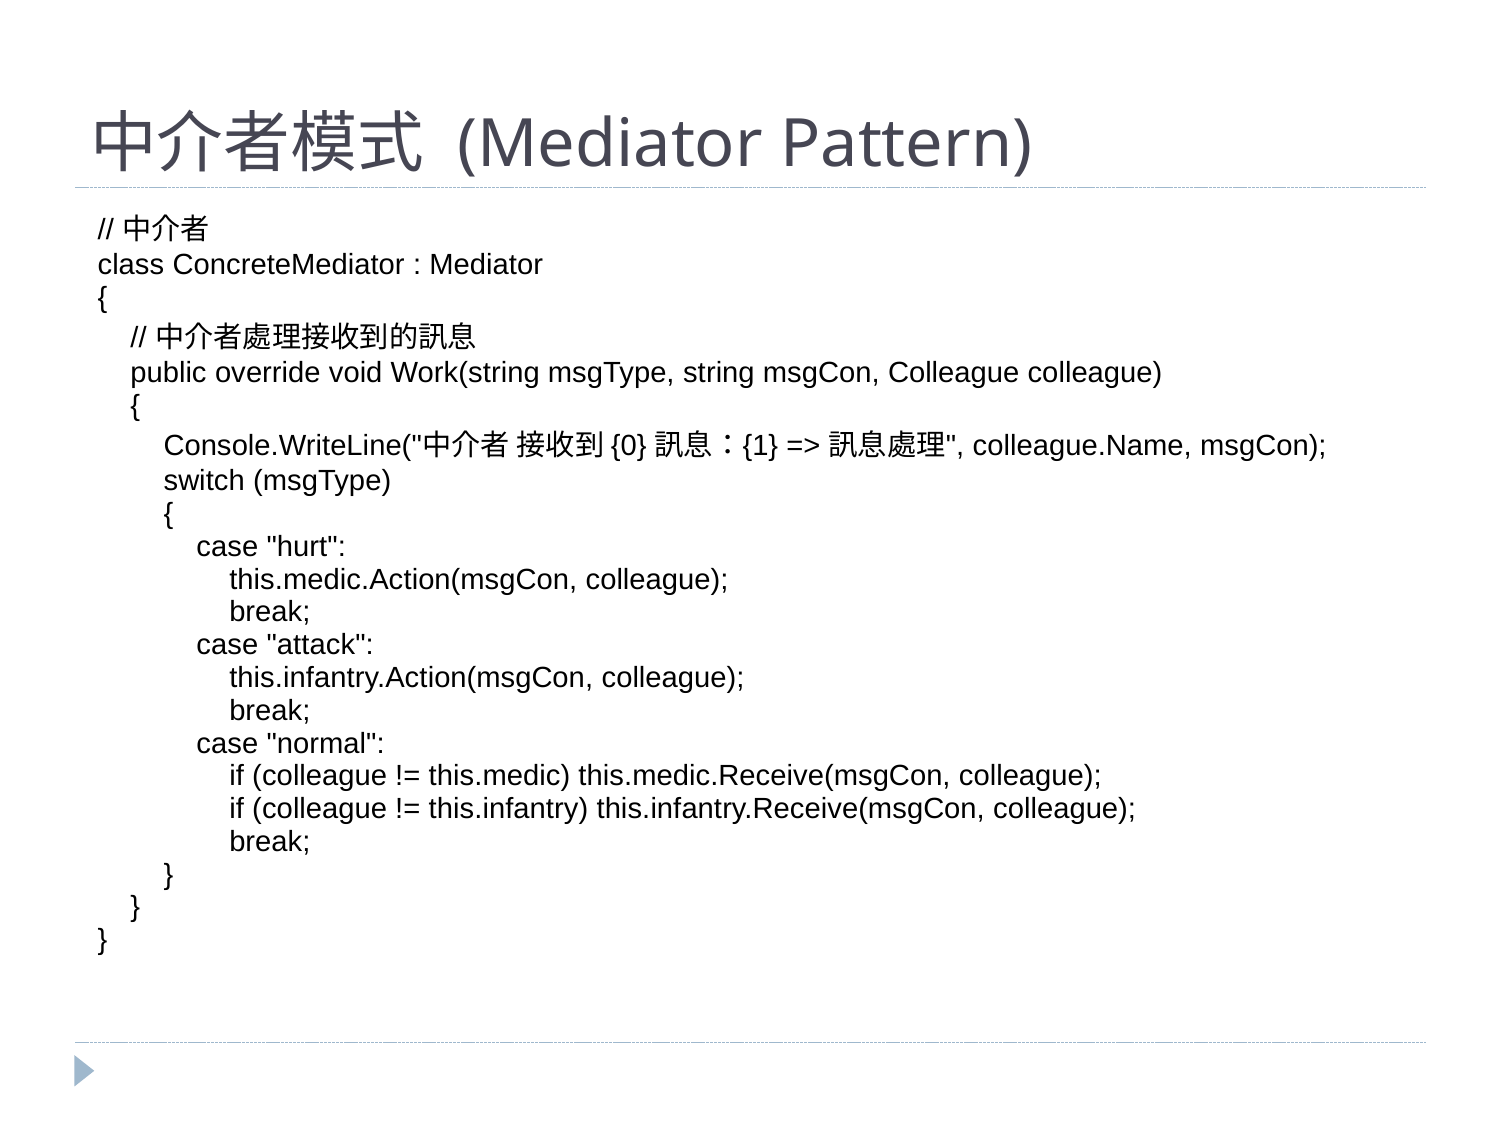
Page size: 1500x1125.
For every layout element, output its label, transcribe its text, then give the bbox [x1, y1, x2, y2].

title 中介者模式 (Mediator Pattern) [75, 25, 1426, 188]
text_box // 中介者 class ConcreteMediator : Mediator { // 中介者處理接收到的訊息 public override void Work(string msgType, string msgCon, Colleague colleague) { Console.WriteLine("中介者 接收到 {0} 訊息：{1} => 訊息處理", colleague.Name, msgCon); switch (msgType) { case "hurt": this.medic.Action(msgCon, colleague); break; case "attack": this.infantry.Action(msgCon, colleague); break; case "normal": if (colleague != this.medic) this.medic.Receive(msgCon, colleague); if (colleague != this.infantry) this.infantry.Receive(msgCon, colleague); break; } } } [82, 198, 1441, 928]
